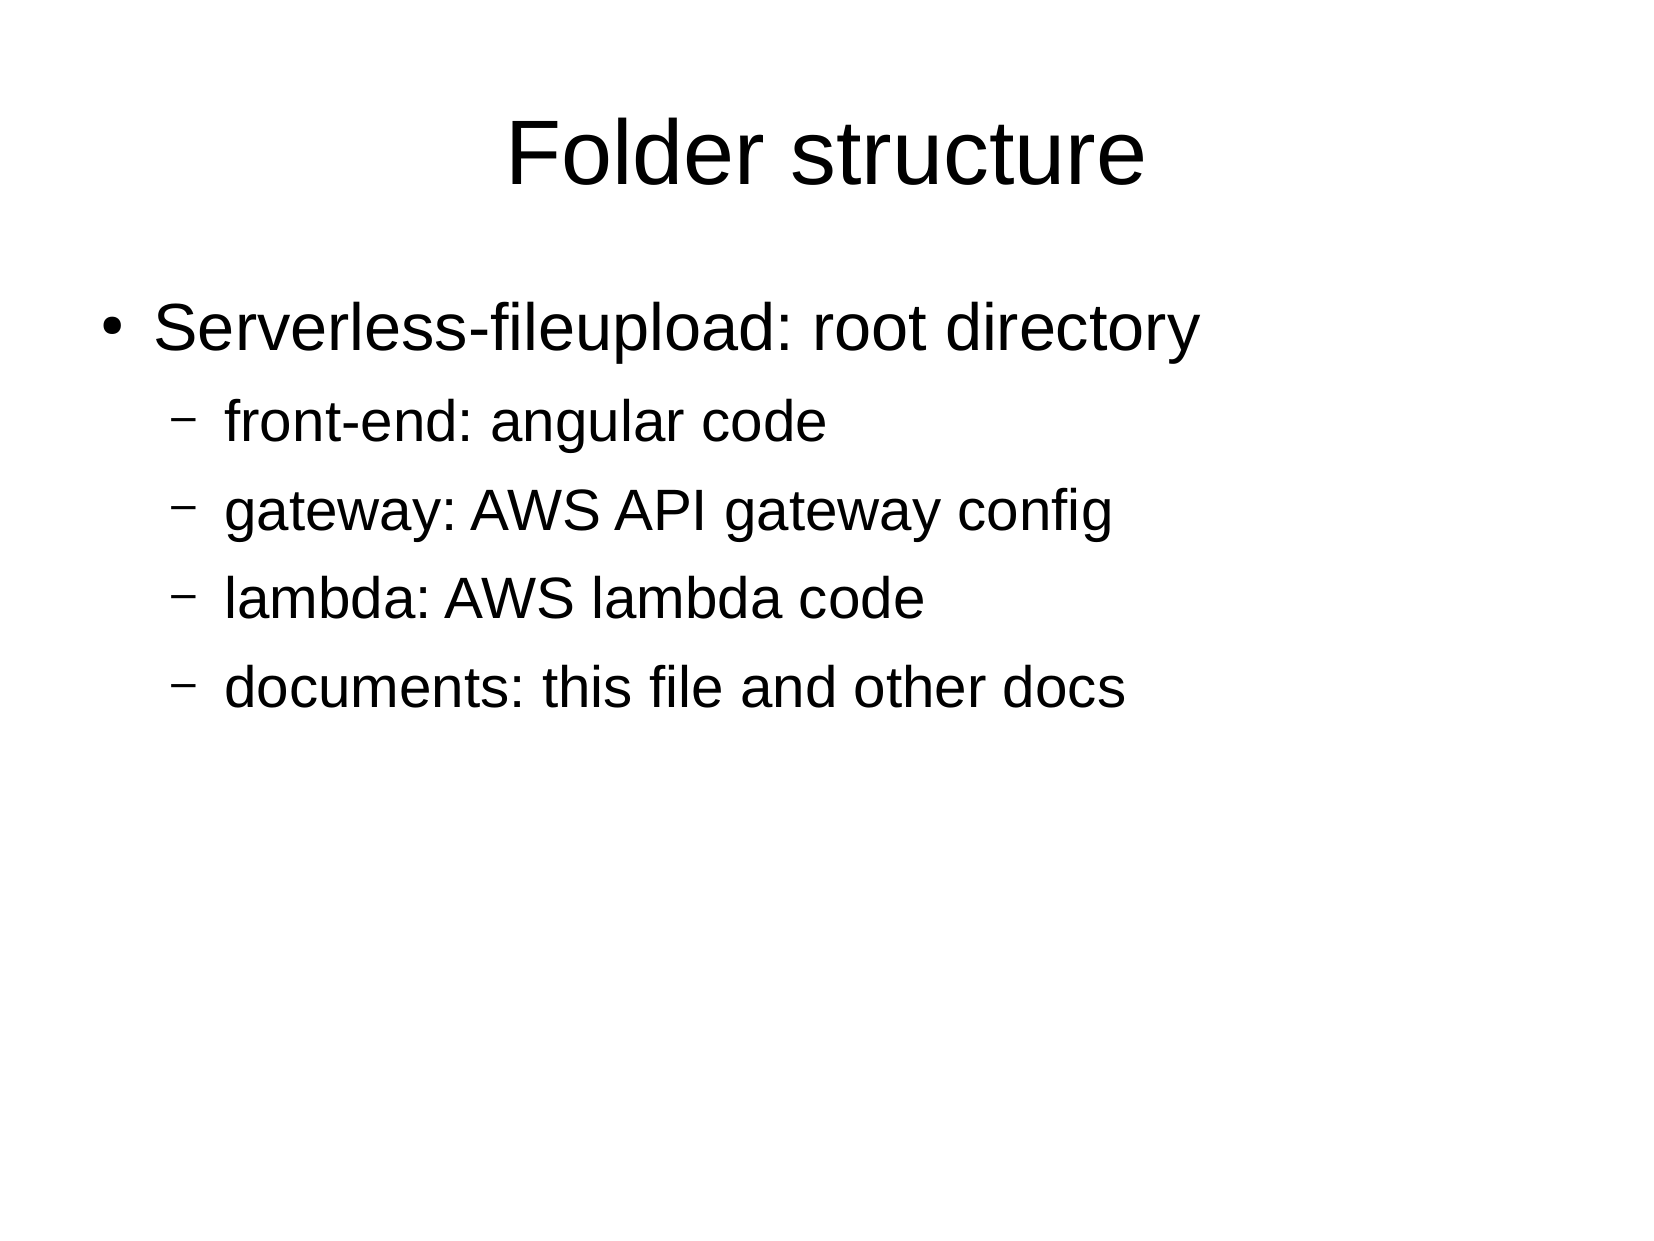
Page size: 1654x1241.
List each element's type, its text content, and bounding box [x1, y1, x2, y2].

list Serverless-fileupload: root directory front-end: angular code gateway: AWS API gateway config lambda: AWS lambda code documents: this file and other docs [82, 290, 1571, 1010]
title Folder structure [82, 49, 1571, 257]
